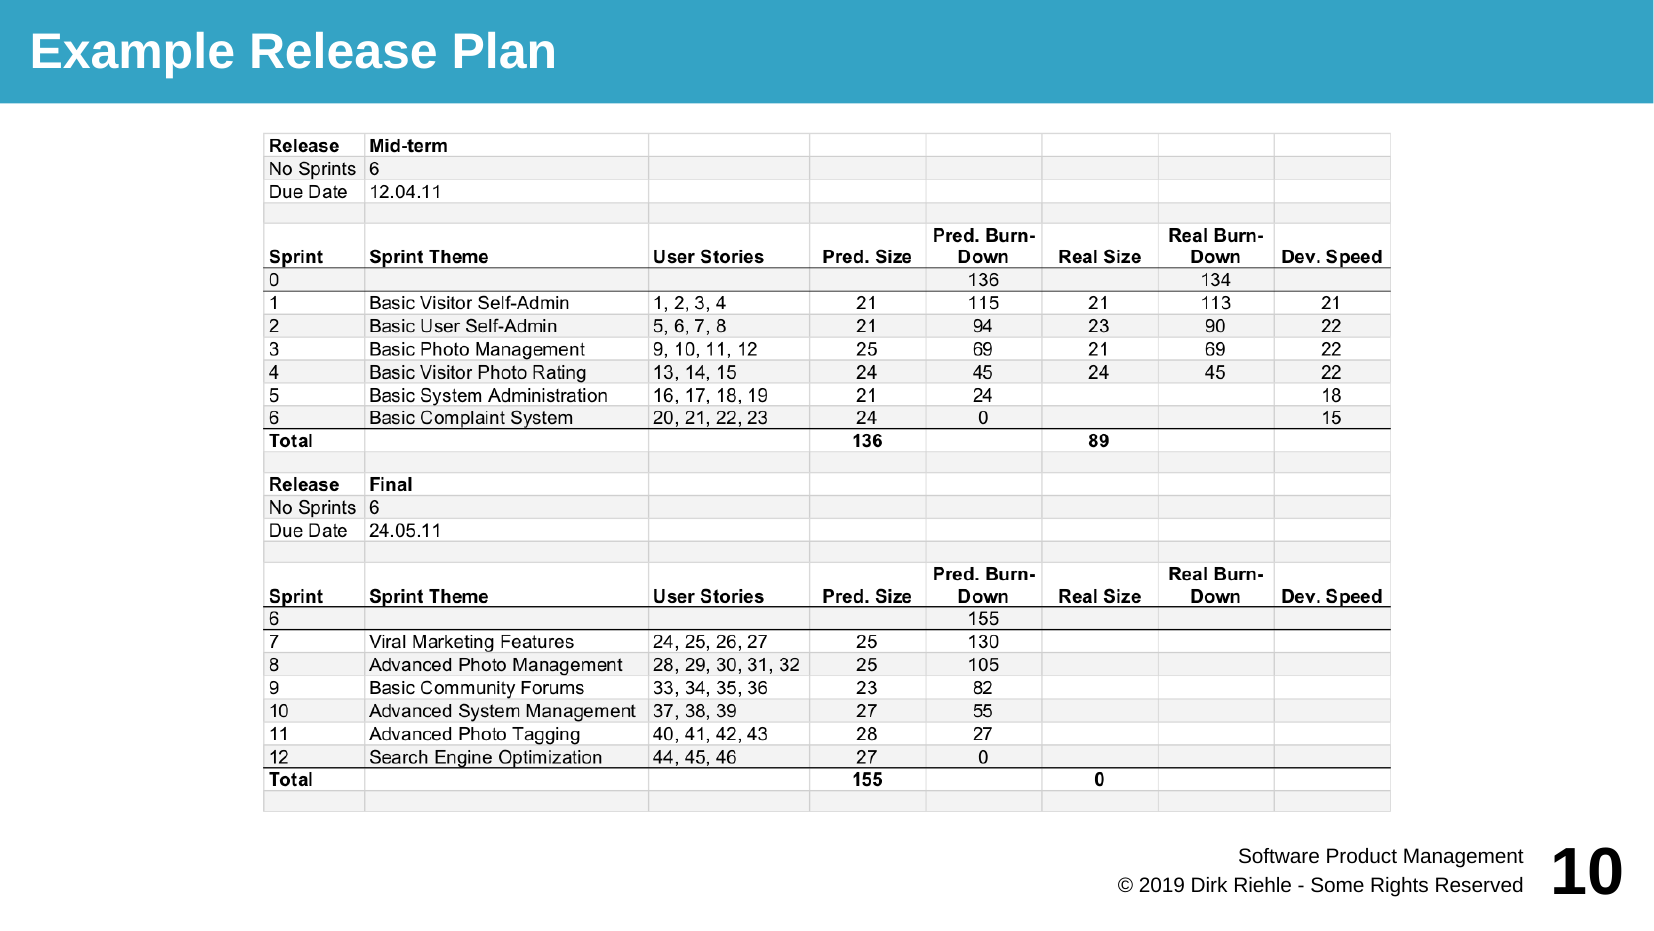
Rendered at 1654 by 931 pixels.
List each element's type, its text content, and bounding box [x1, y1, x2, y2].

picture [264, 132, 1390, 813]
title Example Release Plan [0, 0, 1654, 104]
